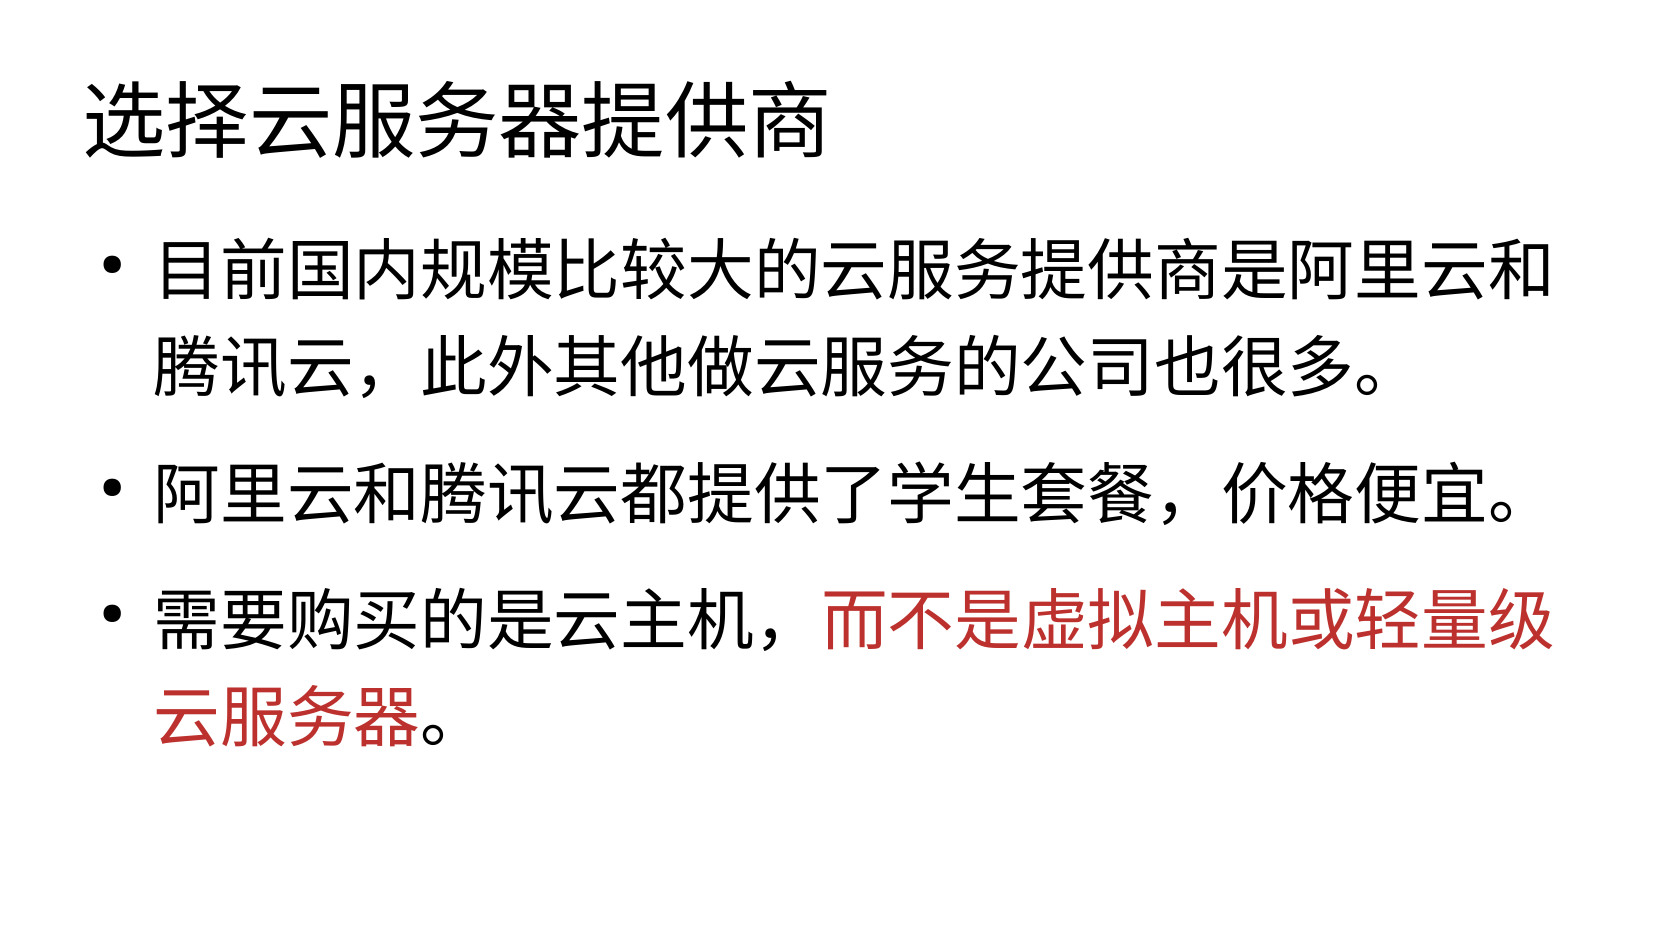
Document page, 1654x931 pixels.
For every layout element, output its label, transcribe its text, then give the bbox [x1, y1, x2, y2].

title 选择云服务器提供商 [82, 37, 1571, 193]
list 目前国内规模比较大的云服务提供商是阿里云和腾讯云，此外其他做云服务的公司也很多。 阿里云和腾讯云都提供了学生套餐，价格便宜。 需要购买的是云主机，而不是虚拟主机或轻量级云服务器。 [82, 217, 1571, 848]
